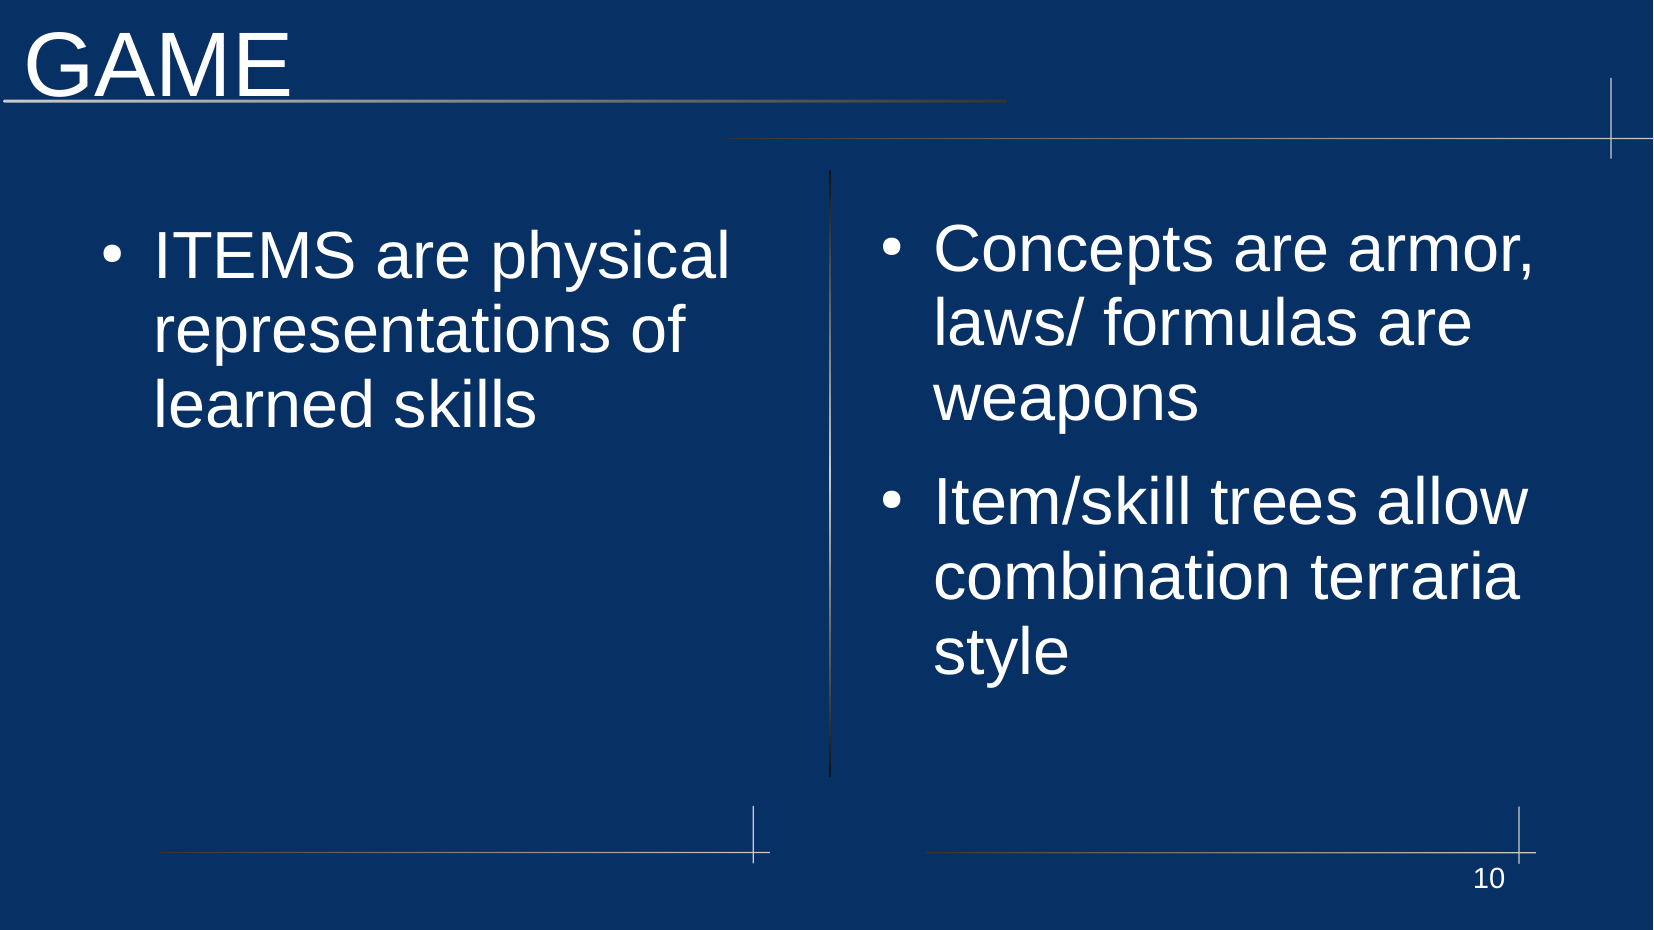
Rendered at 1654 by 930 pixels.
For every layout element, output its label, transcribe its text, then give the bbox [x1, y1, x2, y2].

list Concepts are armor, laws/ formulas are weapons Item/skill trees allow combination terraria style [862, 210, 1589, 750]
list ITEMS are physical representations of learned skills [82, 217, 809, 757]
title GAME [23, 11, 1588, 119]
